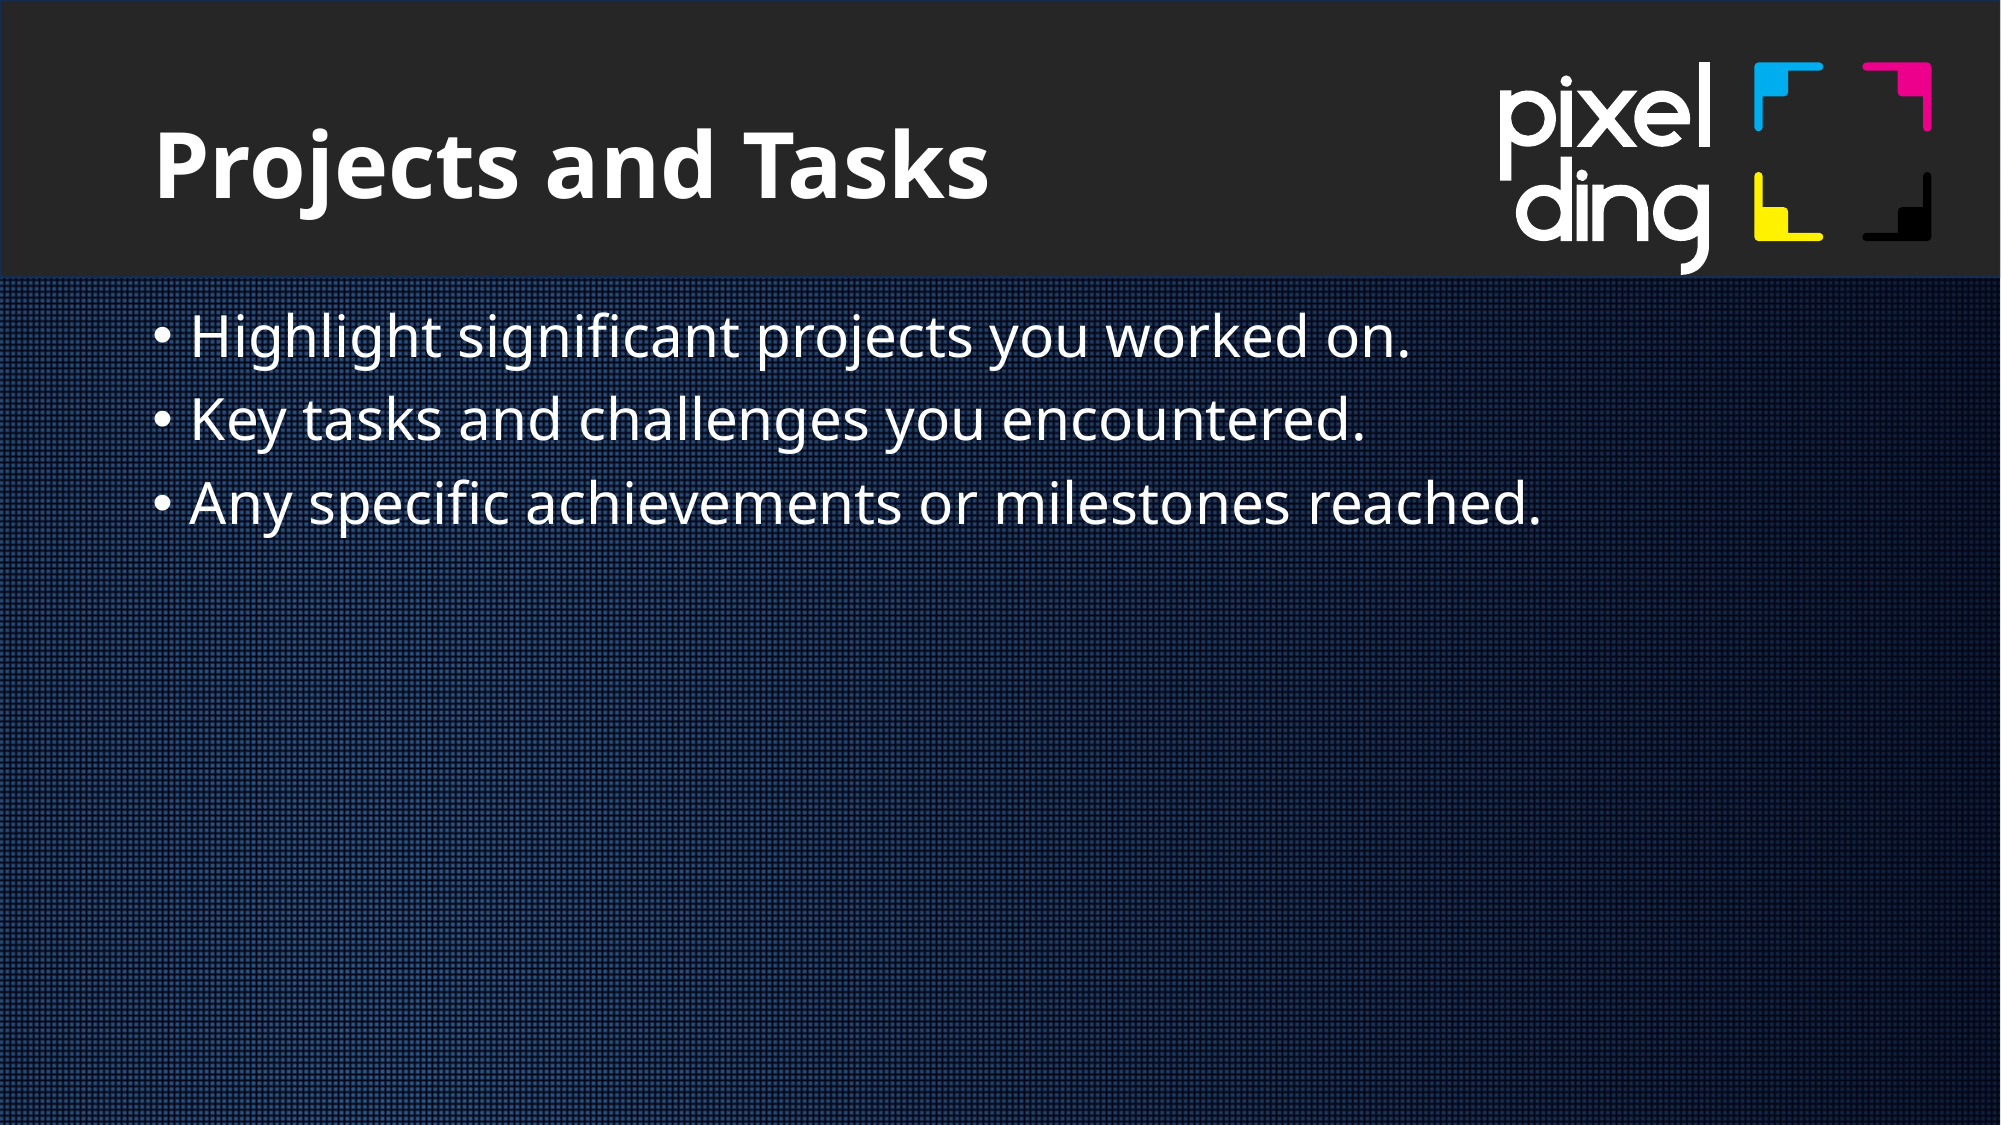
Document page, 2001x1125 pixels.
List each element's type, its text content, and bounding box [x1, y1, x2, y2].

title Projects and Tasks [137, 59, 1863, 278]
list Highlight significant projects you worked on. Key tasks and challenges you encountered. Any specific achievements or milestones reached. [137, 299, 1863, 1014]
